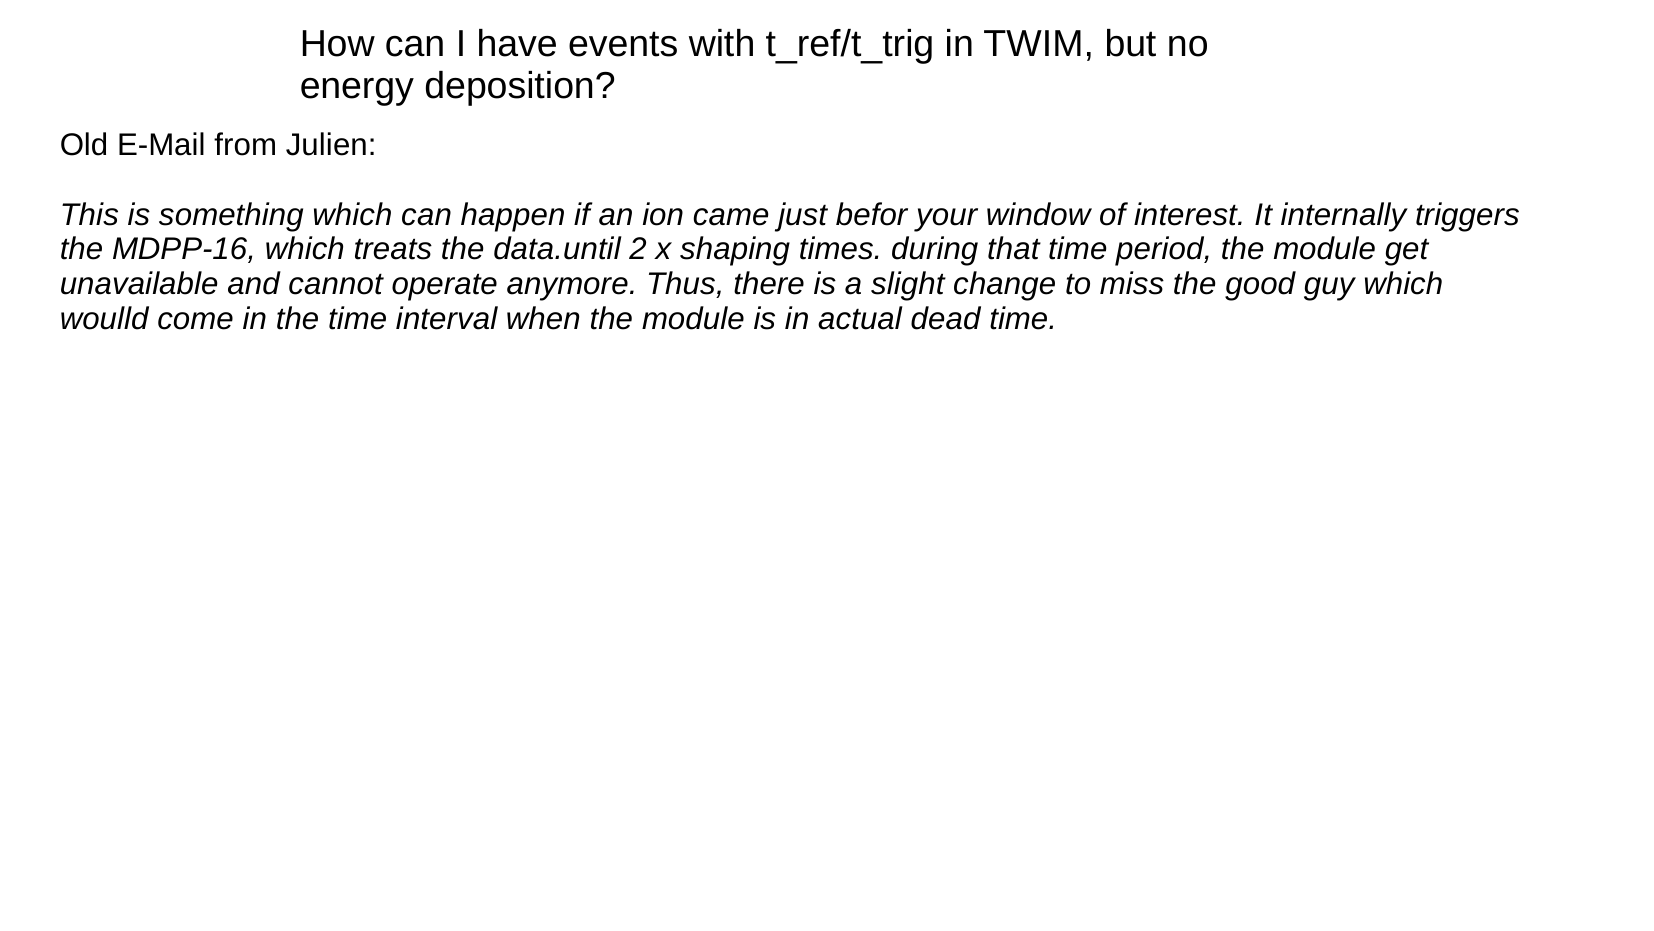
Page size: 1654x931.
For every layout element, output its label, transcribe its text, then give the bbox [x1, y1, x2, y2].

text_box How can I have events with t_ref/t_trig in TWIM, but no energy deposition? [285, 15, 1291, 114]
text_box Old E-Mail from Julien: This is something which can happen if an ion came just befor your window of interest. It internally triggers the MDPP-16, which treats the data.until 2 x shaping times. during that time period, the module get unavailable and cannot operate anymore. Thus, there is a slight change to miss the good guy which woulld come in the time interval when the module is in actual dead time. [45, 120, 1546, 346]
